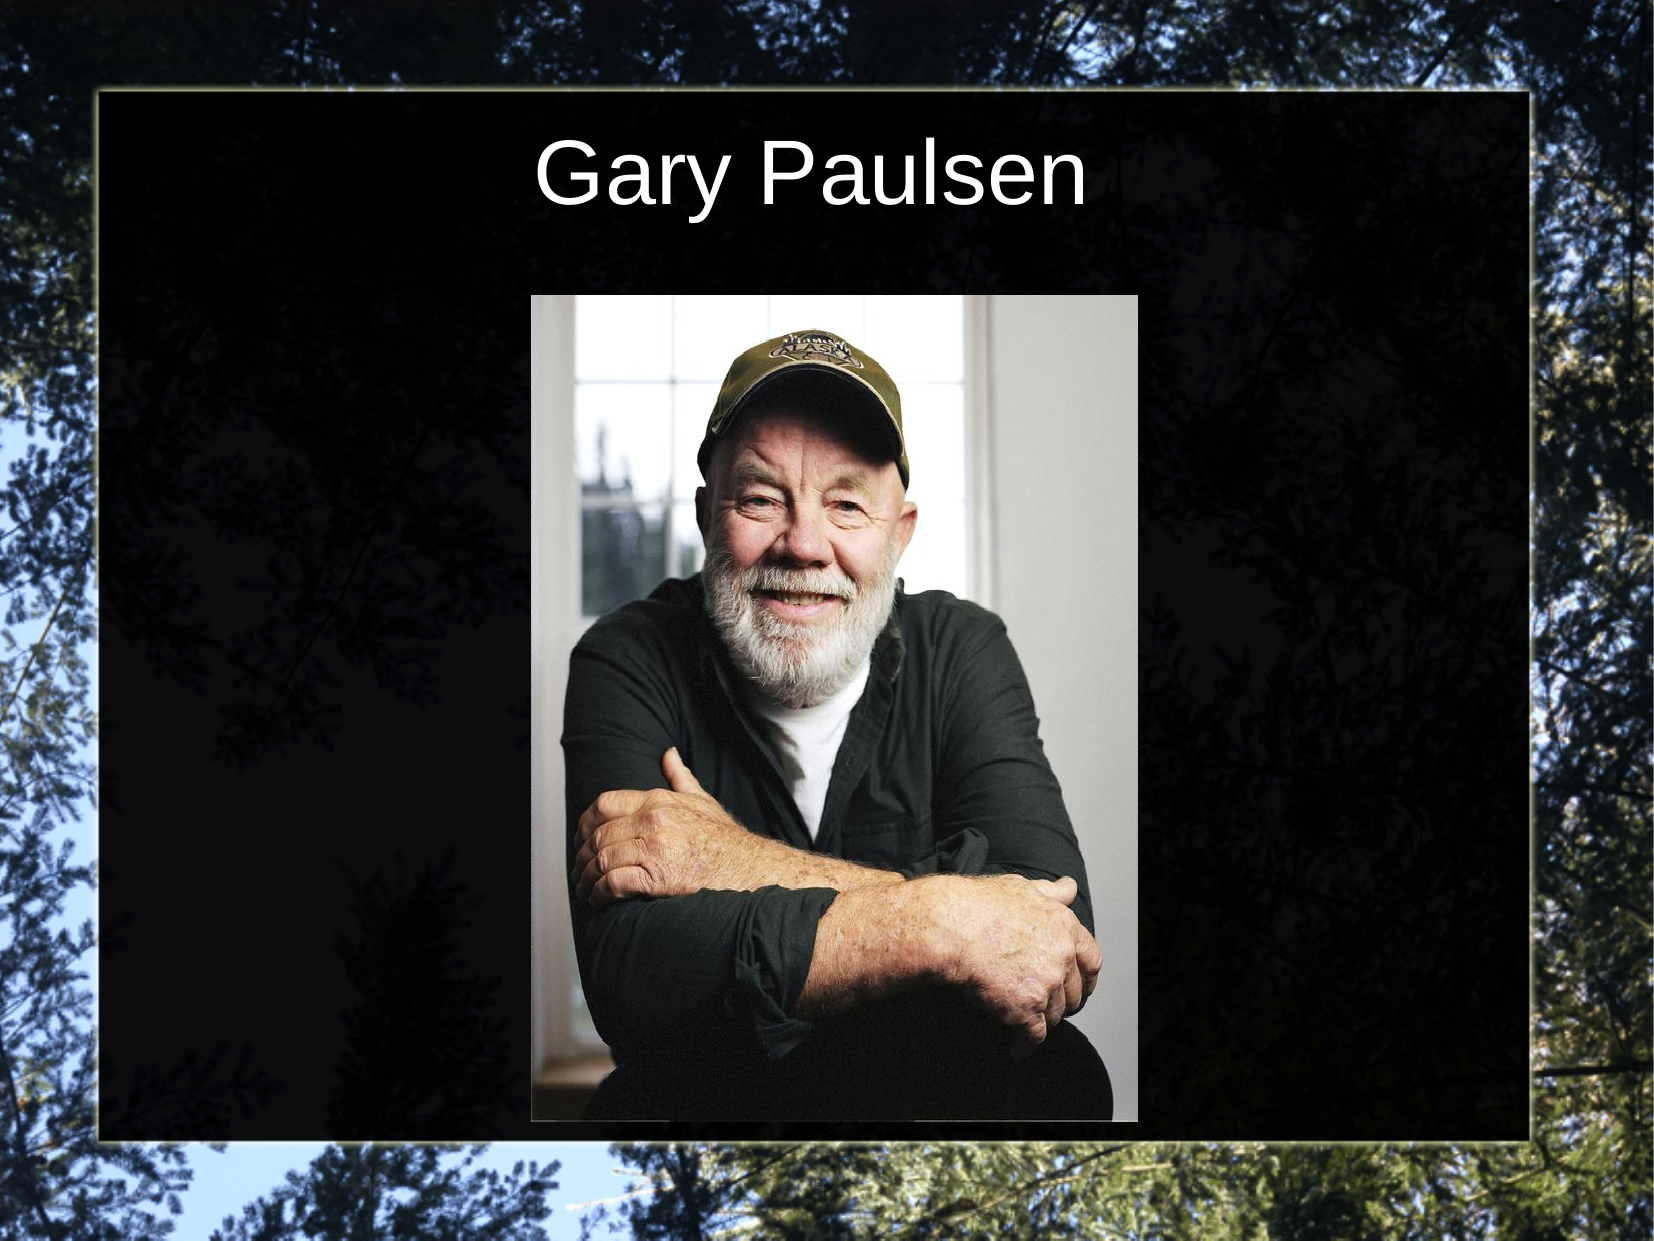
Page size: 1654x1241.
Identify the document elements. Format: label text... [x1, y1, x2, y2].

picture [0, 0, 1654, 1241]
title Gary Paulsen [88, 88, 1536, 257]
